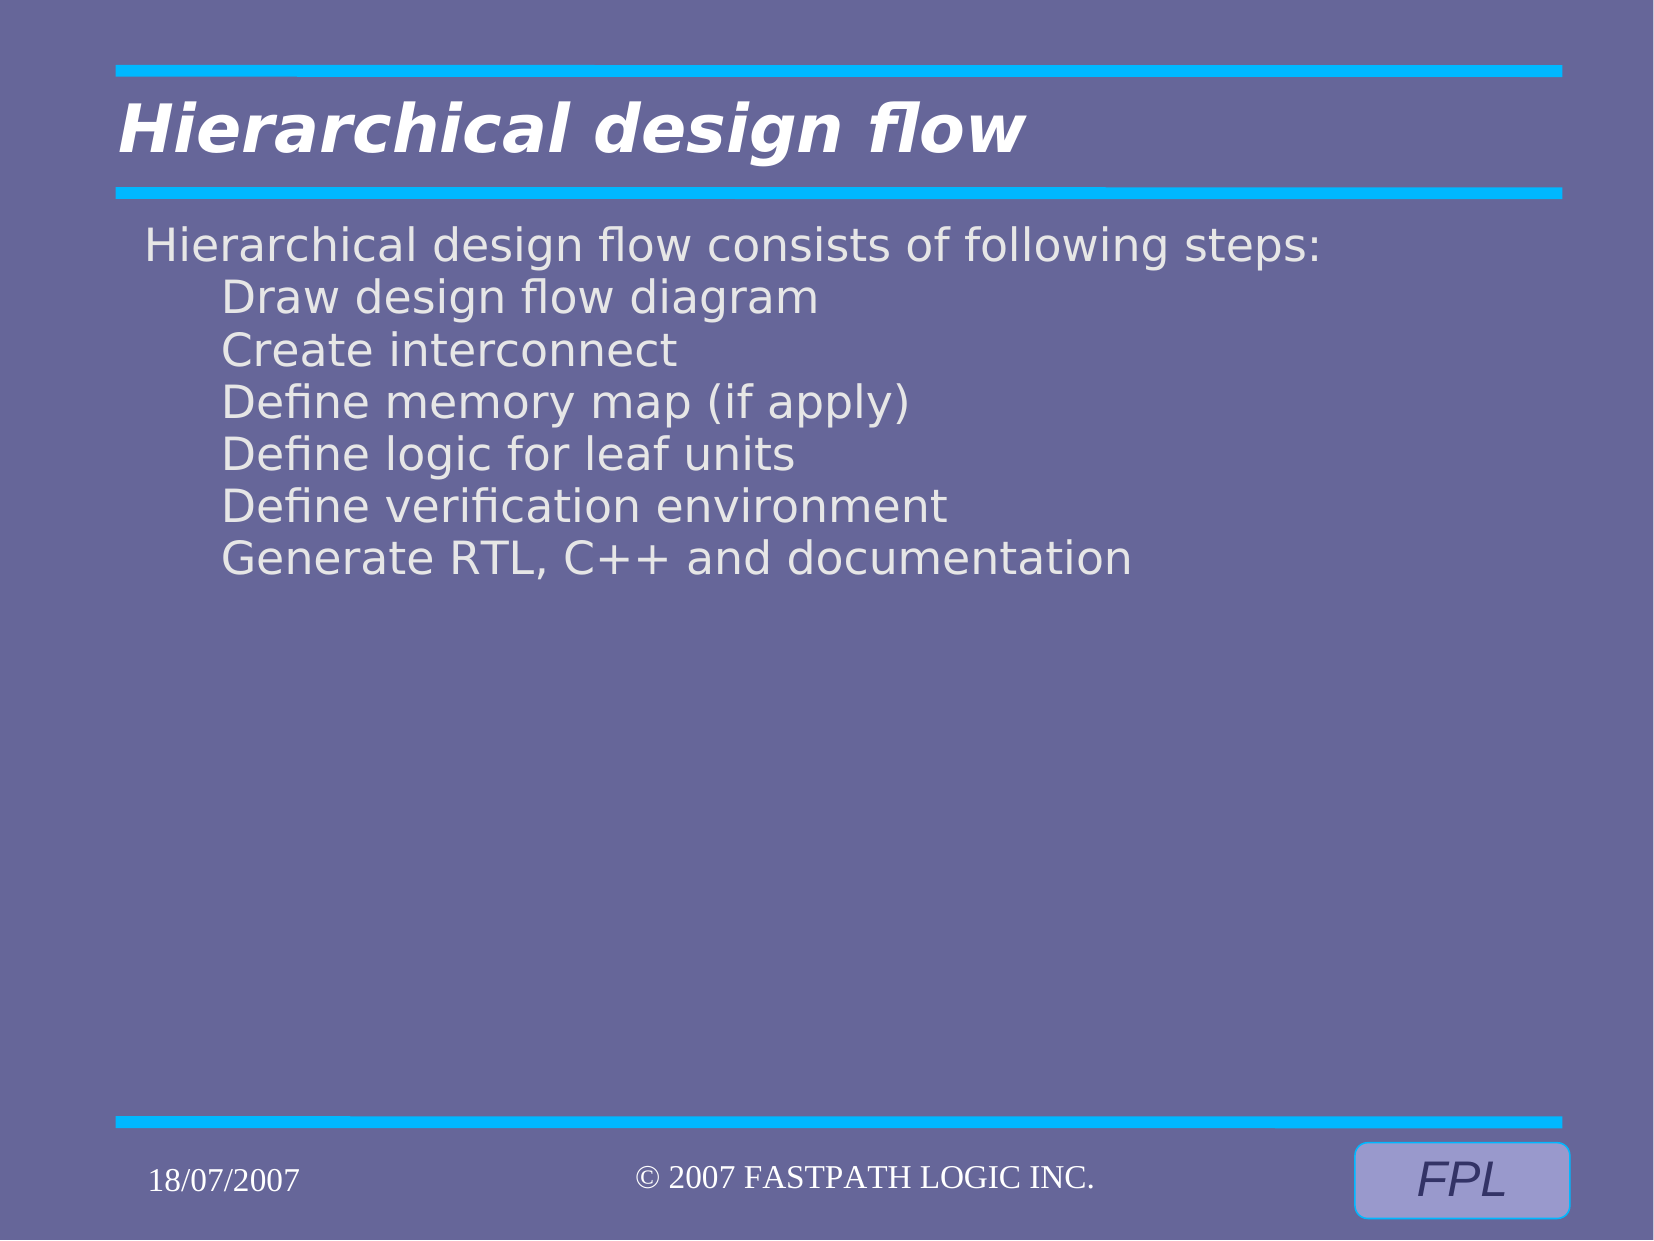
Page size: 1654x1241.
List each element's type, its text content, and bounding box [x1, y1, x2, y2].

title Hierarchical design flow [118, 41, 1531, 219]
list Hierarchical design flow consists of following steps: Draw design flow diagram Create interconnect Define memory map (if apply) Define logic for leaf units Define verification environment Generate RTL, C++ and documentation [126, 219, 1566, 1132]
